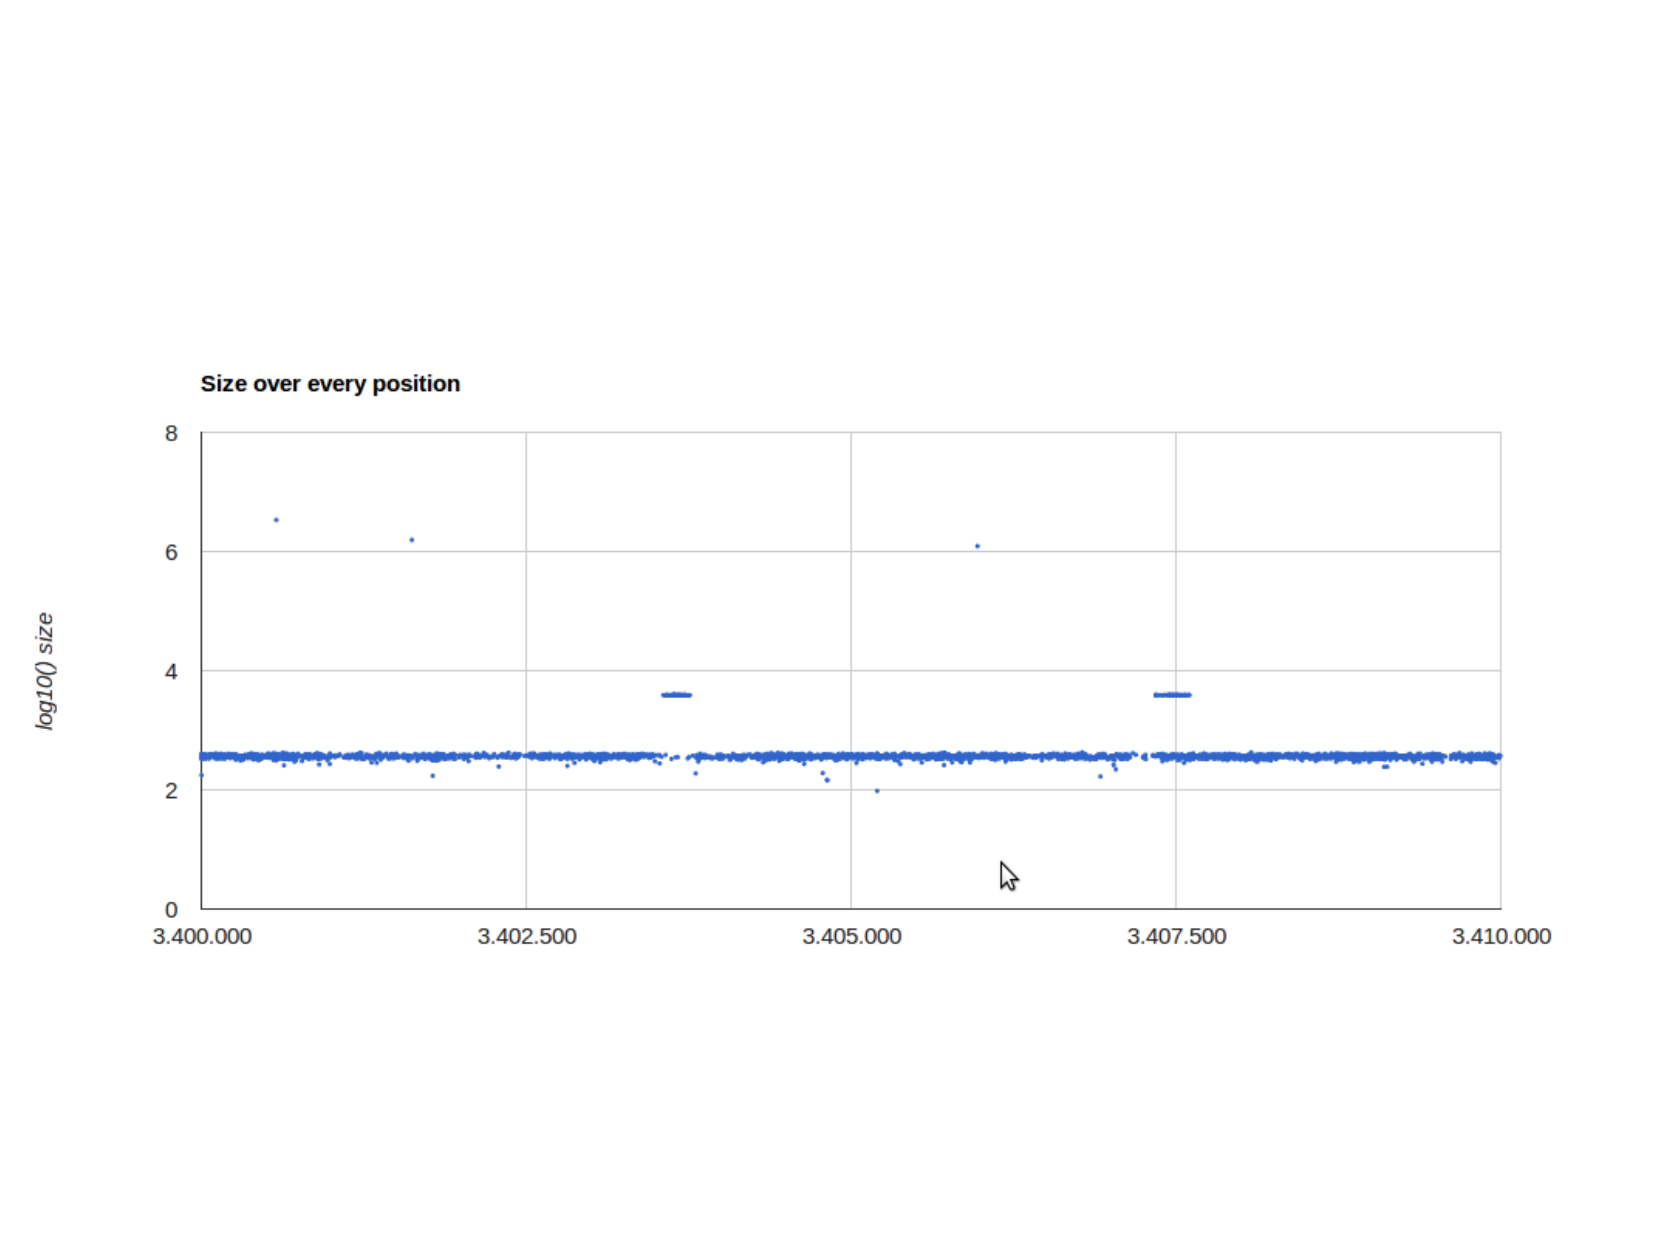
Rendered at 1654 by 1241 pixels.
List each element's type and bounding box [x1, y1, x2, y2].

picture [0, 324, 1625, 975]
